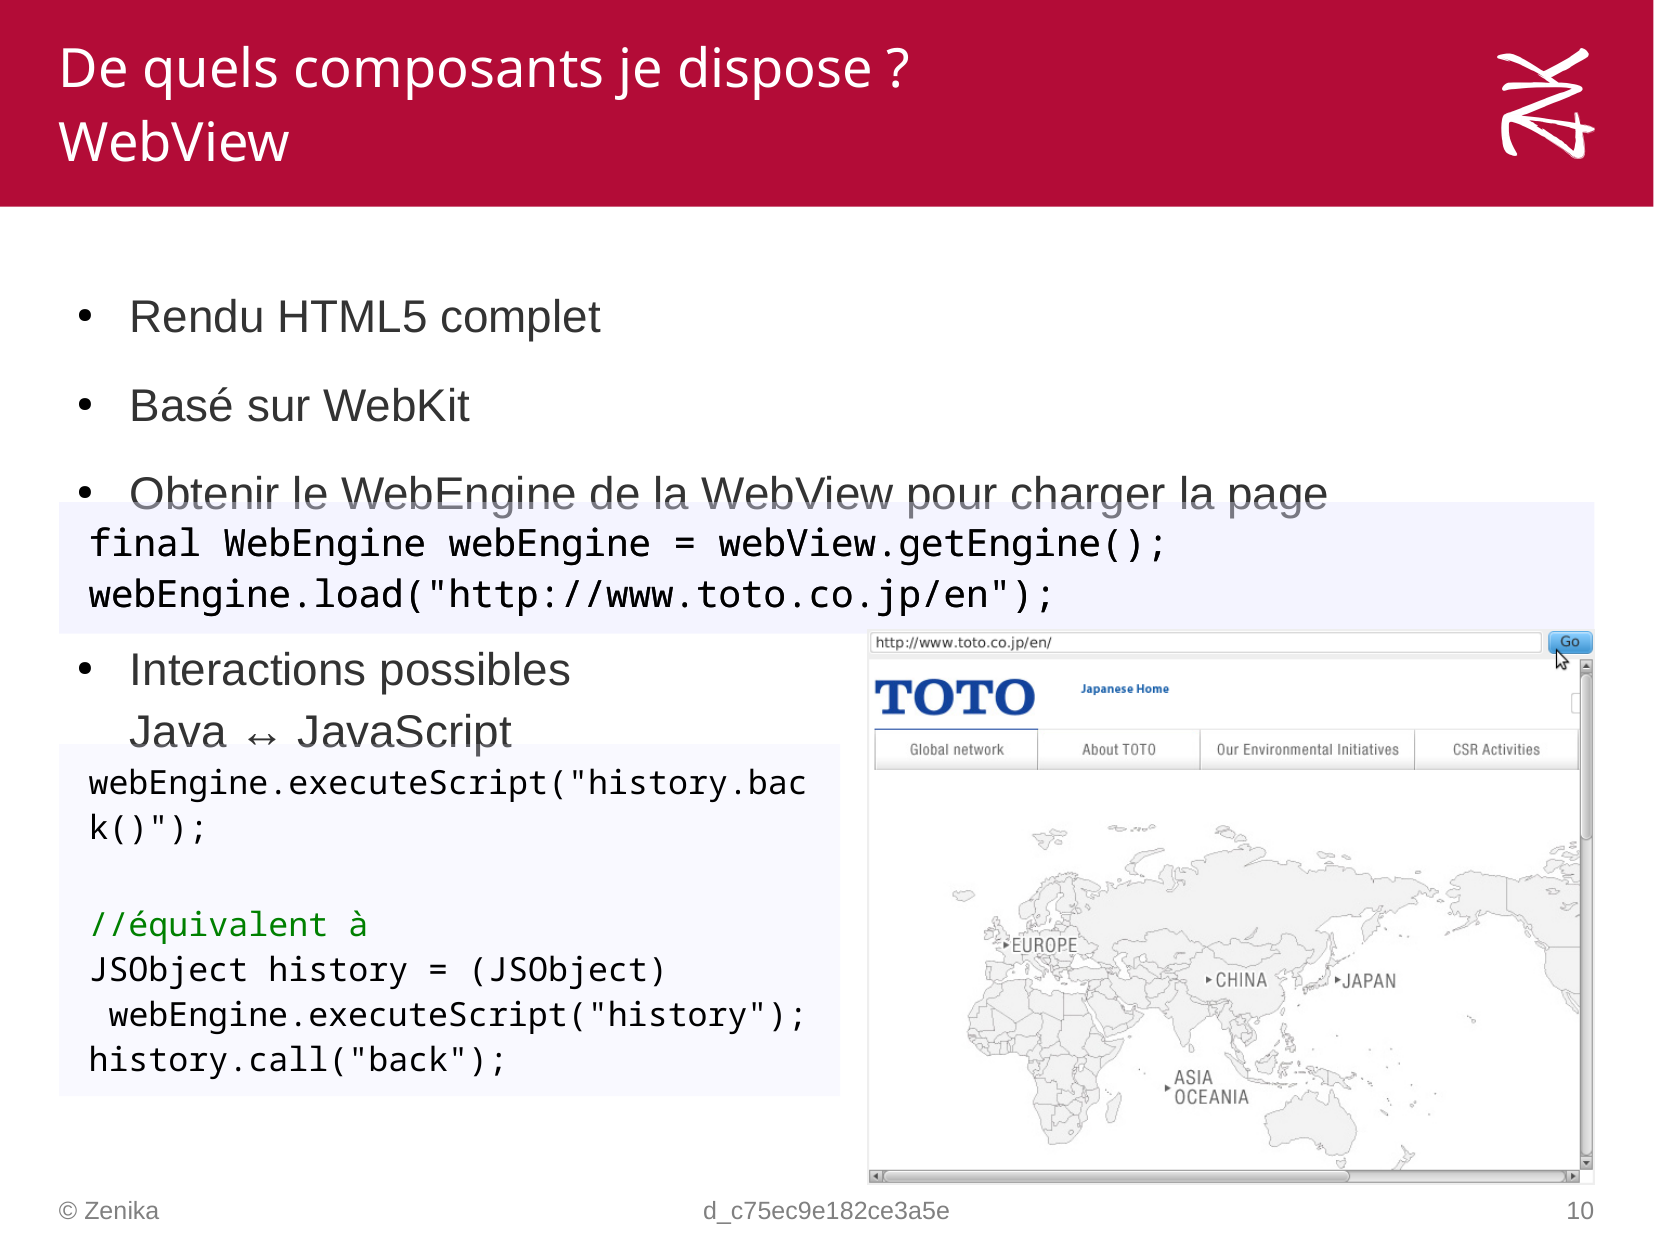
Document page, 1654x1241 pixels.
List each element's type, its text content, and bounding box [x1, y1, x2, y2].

list Rendu HTML5 complet Basé sur WebKit Obtenir le WebEngine de la WebView pour charger la page Interactions possibles Java ↔ JavaScript [59, 634, 867, 1182]
text_box webEngine.executeScript("history.back()"); //équivalent à JSObject history = (JSObject) webEngine.executeScript("history"); history.call("back"); [59, 744, 841, 1010]
picture [867, 629, 1595, 1185]
list Rendu HTML5 complet Basé sur WebKit Obtenir le WebEngine de la WebView pour charger la page Interactions possibles Java ↔ JavaScript [59, 265, 1595, 502]
text_box final WebEngine webEngine = webView.getEngine(); webEngine.load("http://www.toto.co.jp/en"); [59, 502, 1595, 619]
title De quels composants je dispose ? WebView [59, 29, 1595, 178]
